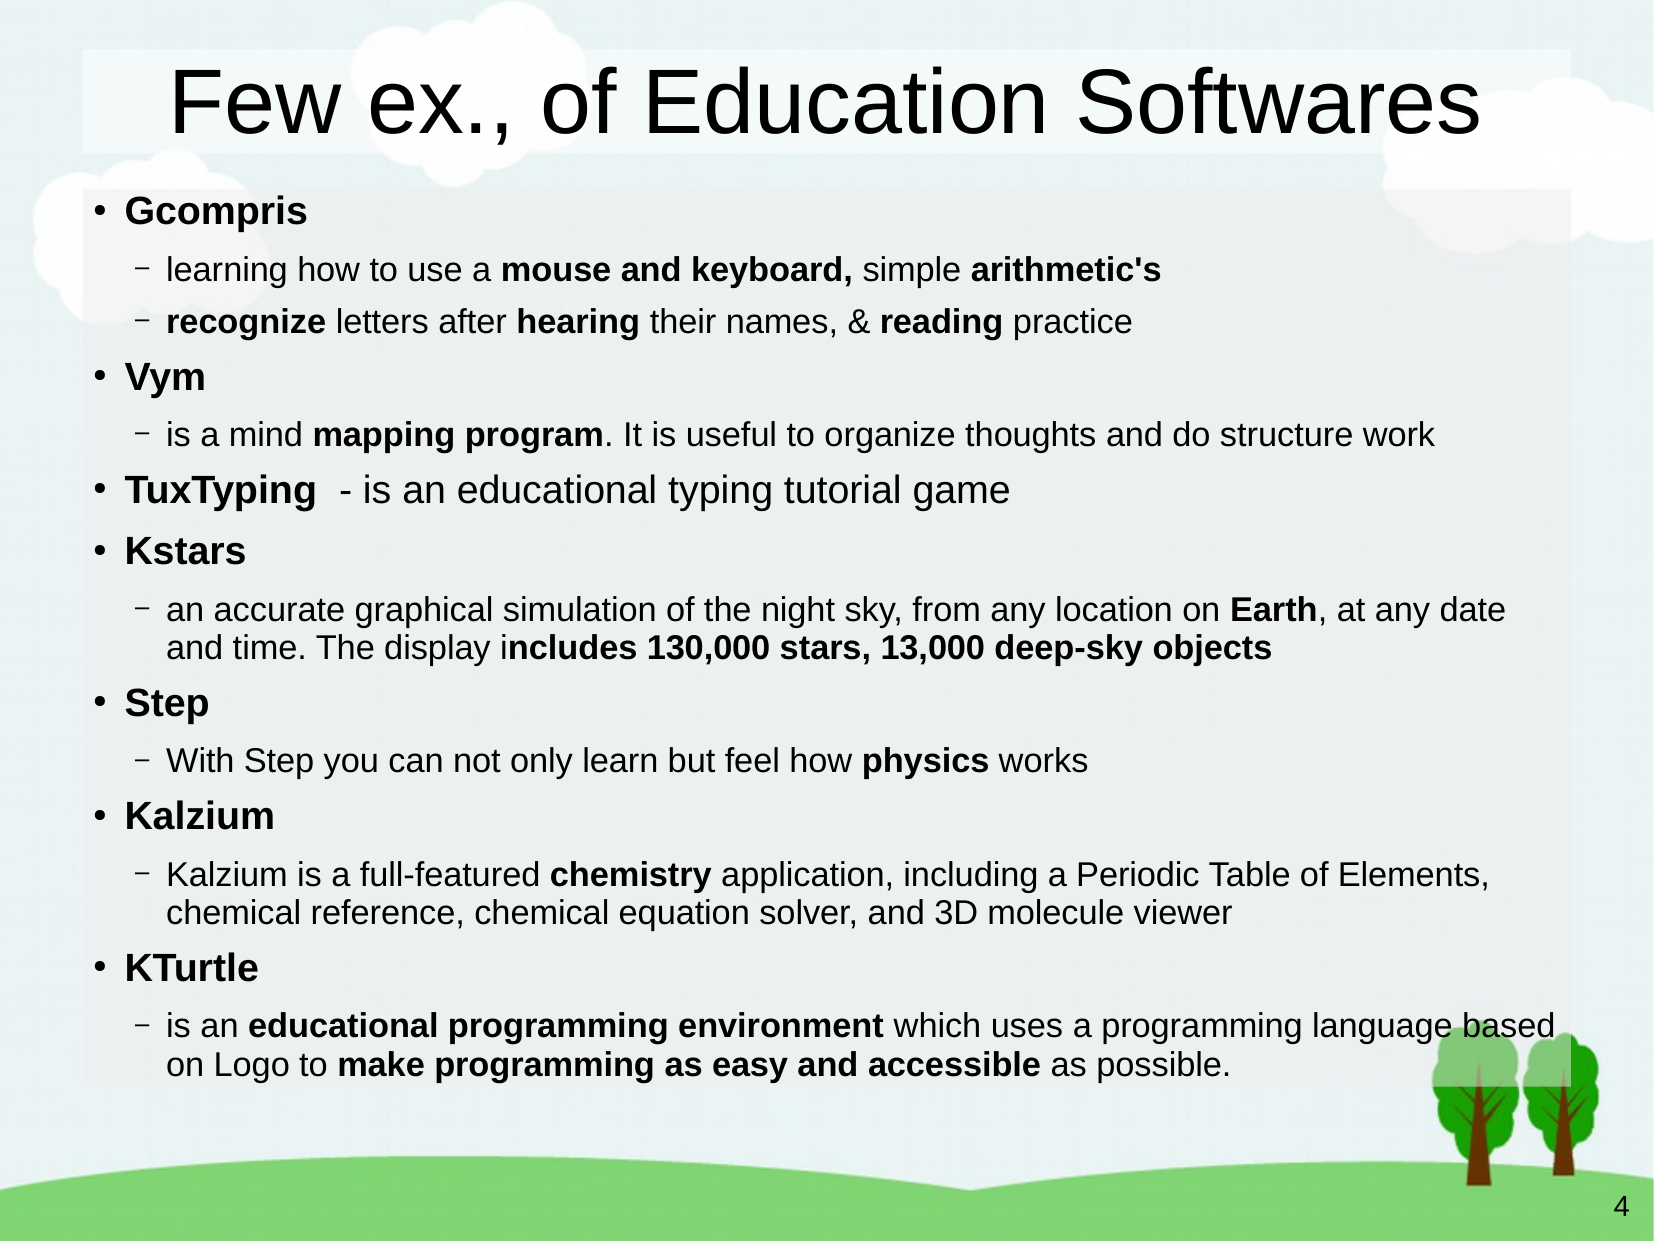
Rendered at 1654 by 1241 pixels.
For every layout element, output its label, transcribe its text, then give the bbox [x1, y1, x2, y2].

picture [0, 0, 1654, 1241]
title Few ex., of Education Softwares [82, 49, 1571, 154]
list Gcompris learning how to use a mouse and keyboard, simple arithmetic's recognize letters after hearing their names, & reading practice Vym is a mind mapping program. It is useful to organize thoughts and do structure work TuxTyping - is an educational typing tutorial game Kstars an accurate graphical simulation of the night sky, from any location on Earth, at any date and time. The display includes 130,000 stars, 13,000 deep-sky objects Step With Step you can not only learn but feel how physics works Kalzium Kalzium is a full-featured chemistry application, including a Periodic Table of Elements, chemical reference, chemical equation solver, and 3D molecule viewer KTurtle is an educational programming environment which uses a programming language based on Logo to make programming as easy and accessible as possible. [82, 188, 1571, 1087]
